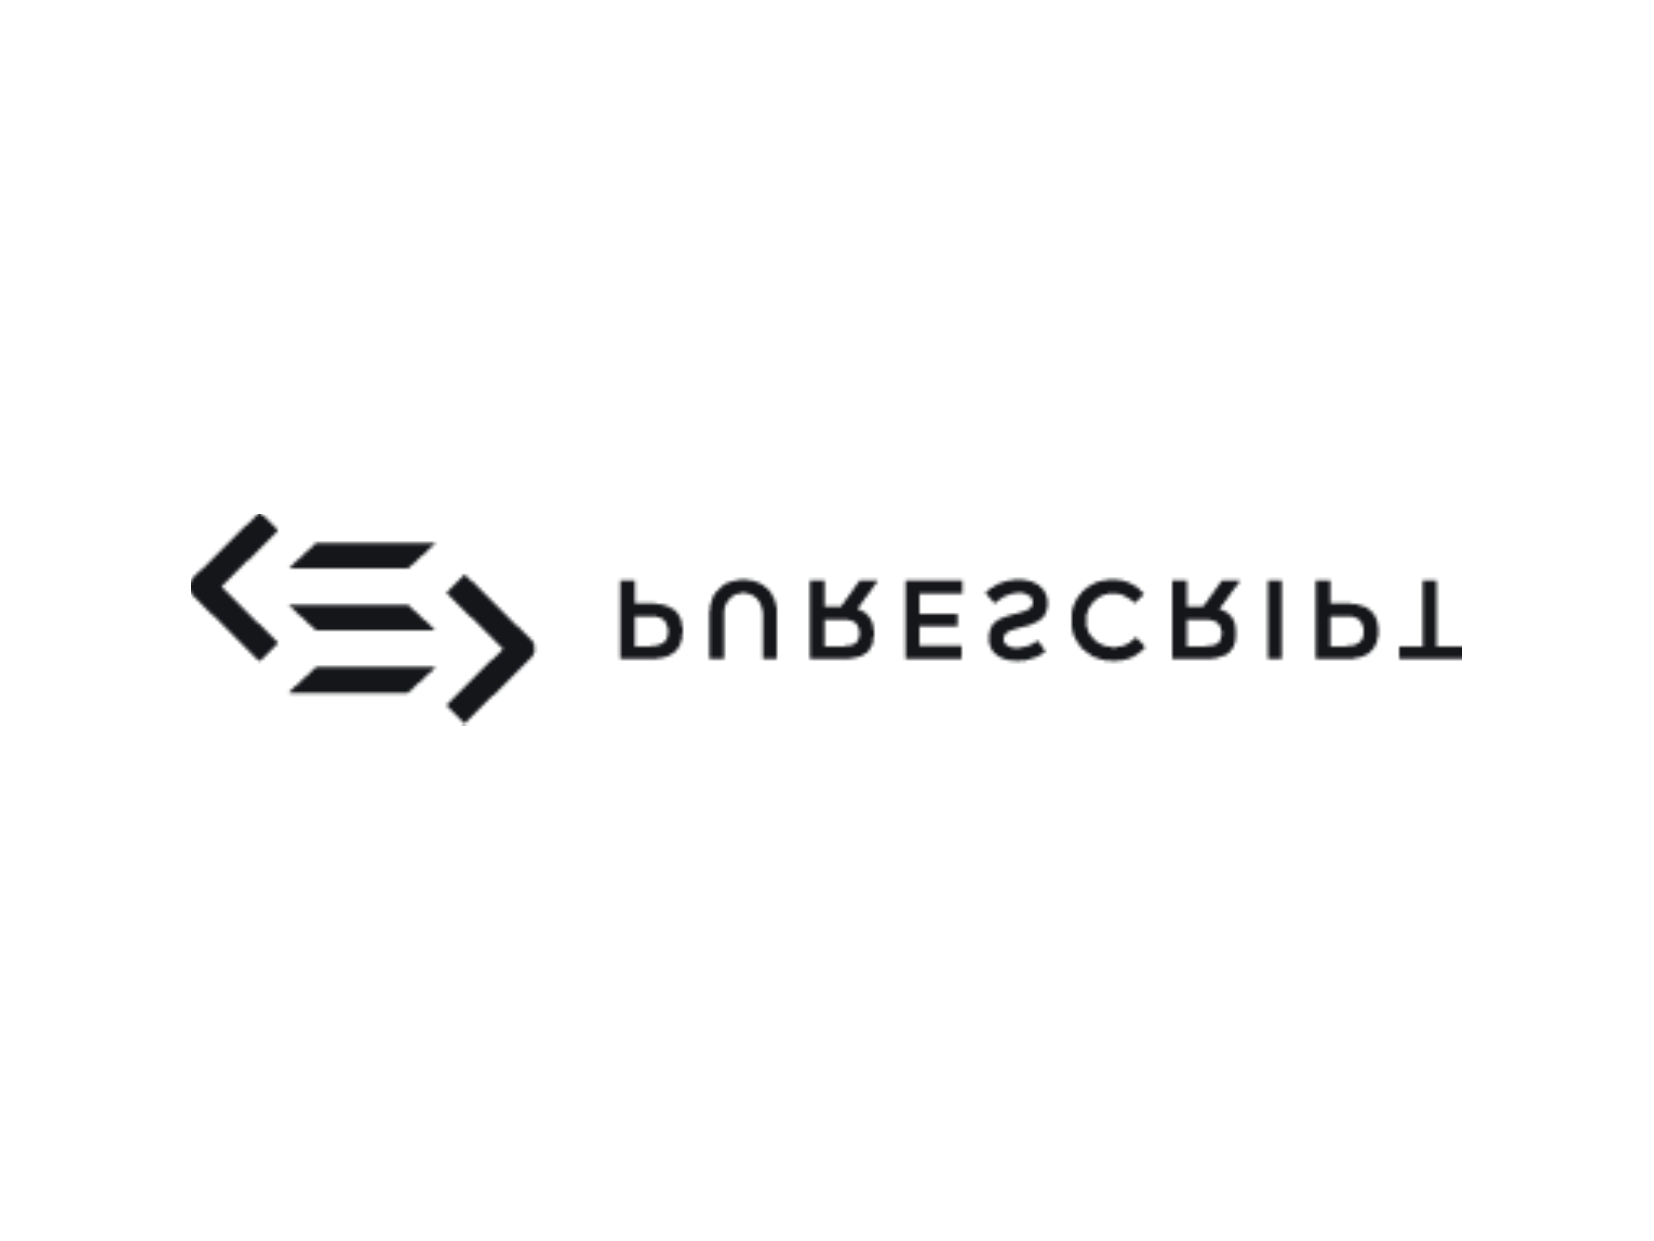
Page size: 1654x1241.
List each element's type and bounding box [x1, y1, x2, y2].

picture [191, 514, 1462, 726]
